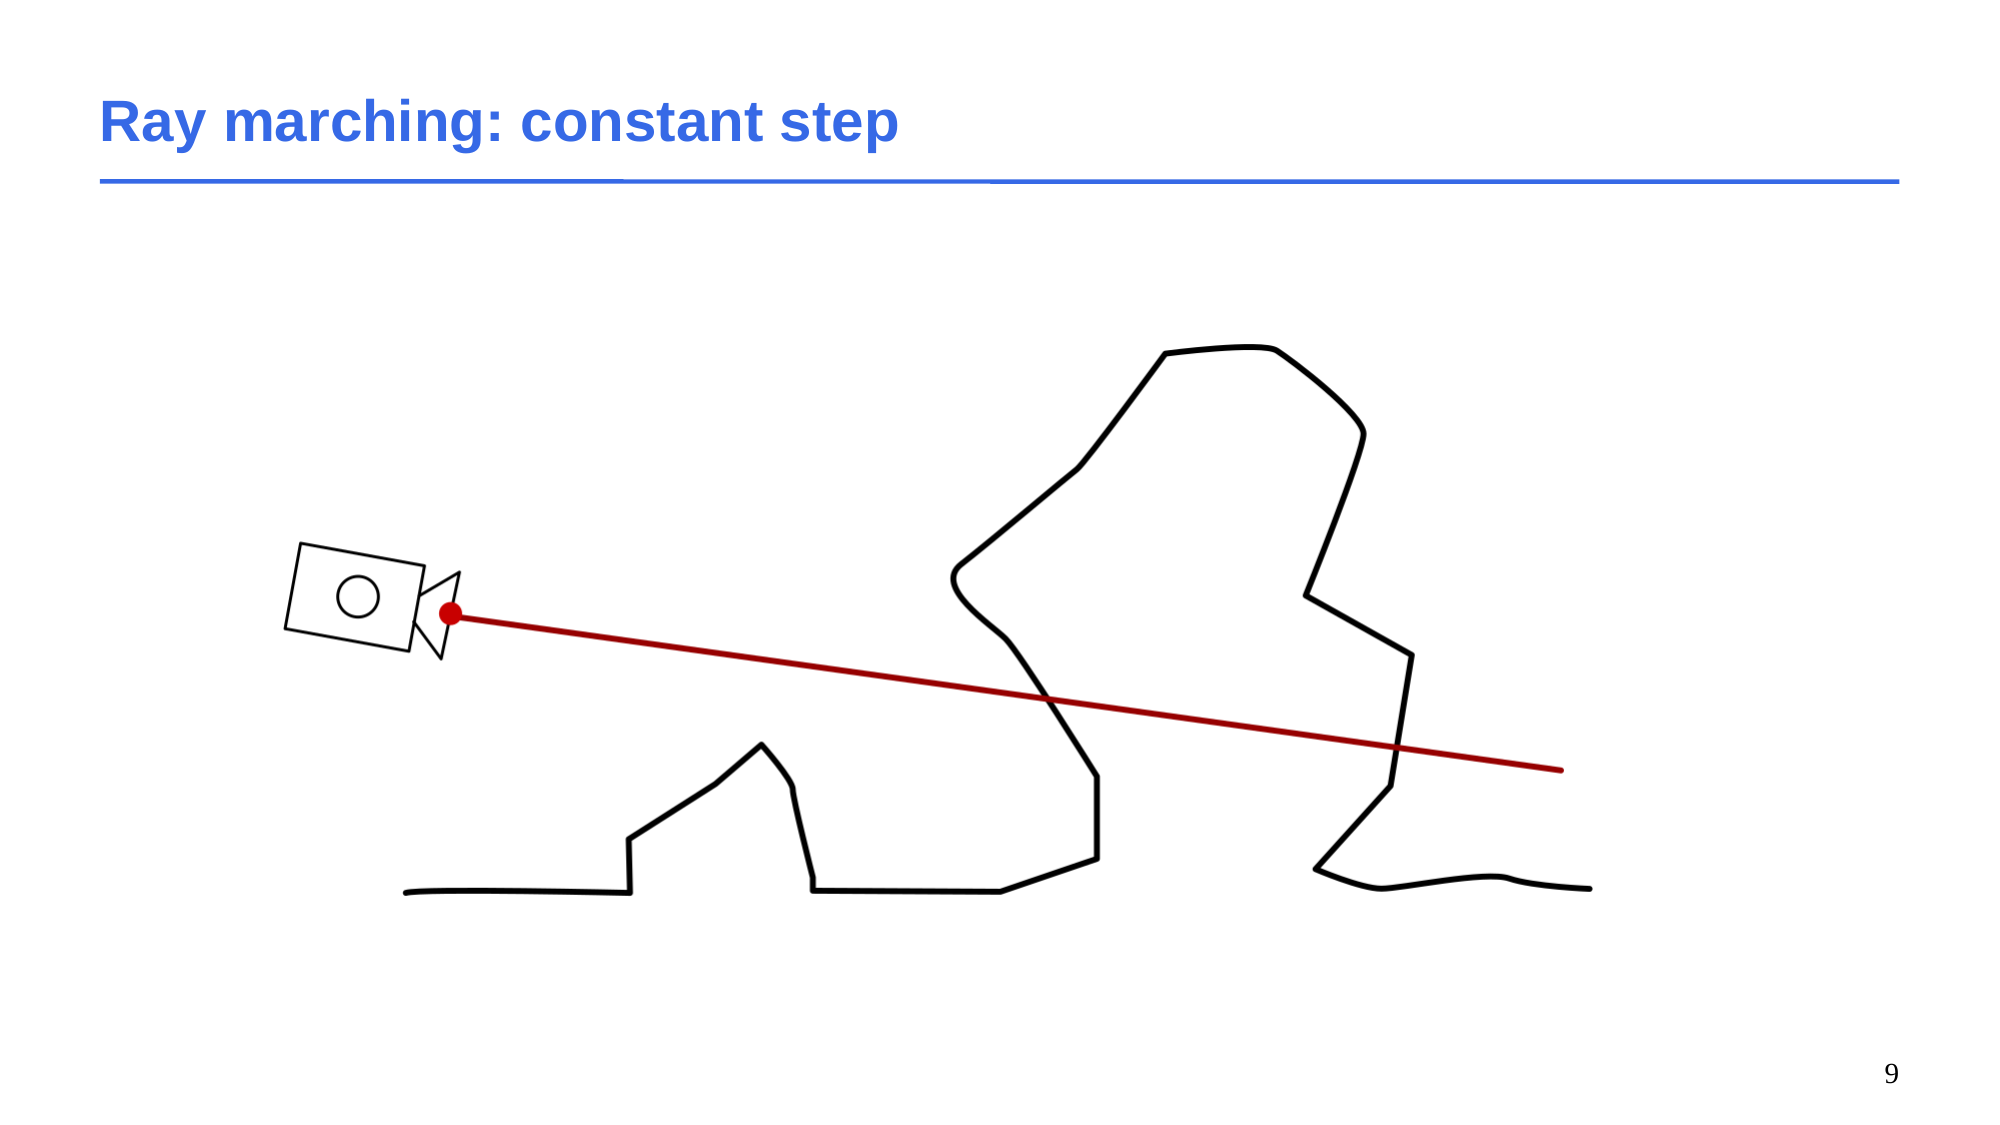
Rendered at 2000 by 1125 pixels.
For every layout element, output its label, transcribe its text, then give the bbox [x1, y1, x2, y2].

picture [176, 302, 1726, 1048]
title Ray marching: constant step [99, 27, 1900, 215]
